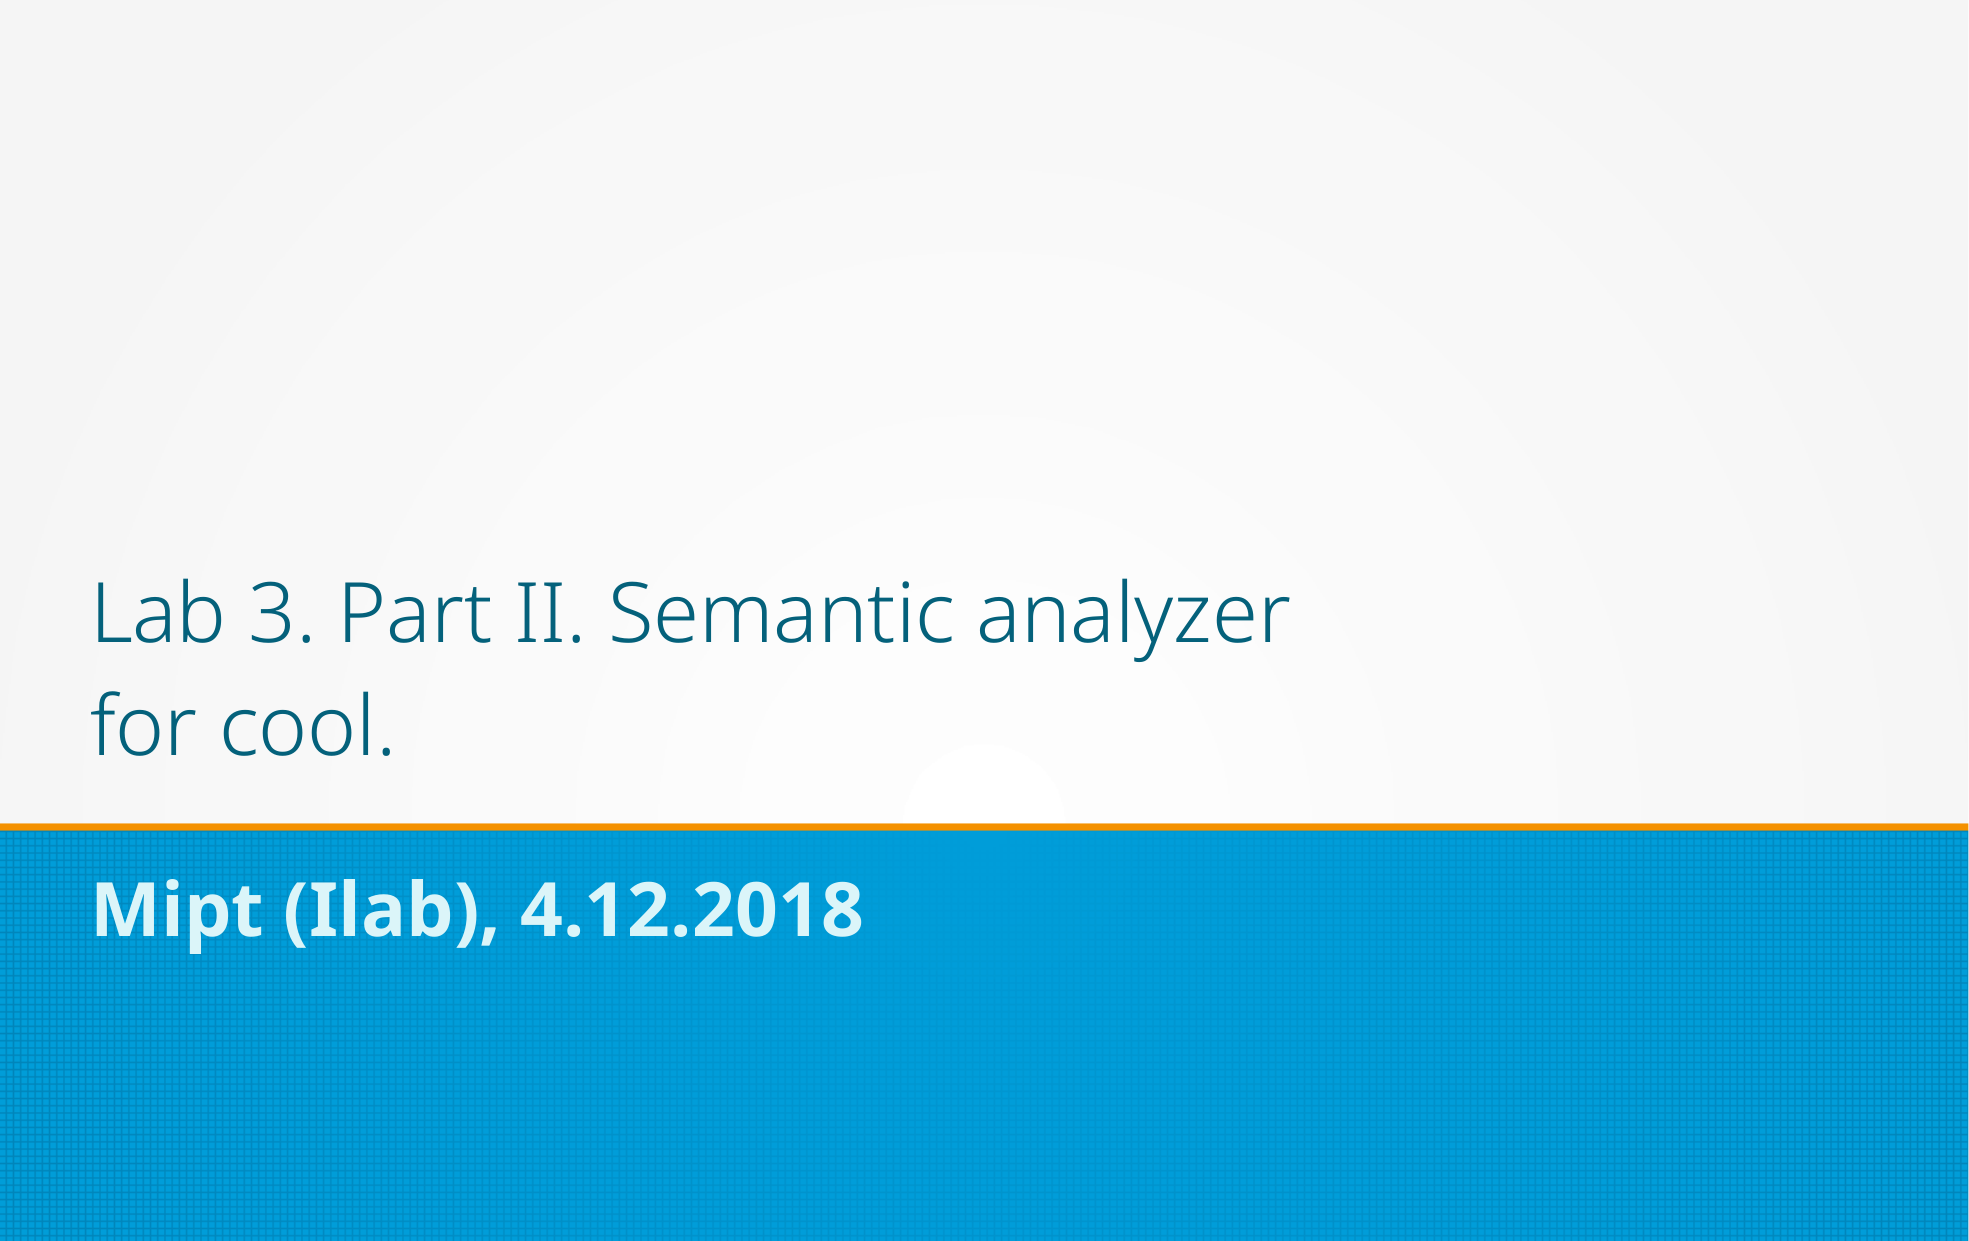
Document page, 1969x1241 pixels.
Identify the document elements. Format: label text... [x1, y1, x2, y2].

picture [0, 0, 1969, 830]
subtitle Mipt (Ilab), 4.12.2018 [90, 855, 1861, 1111]
title Lab 3. Part II. Semantic analyzer for cool. [90, 49, 1862, 781]
